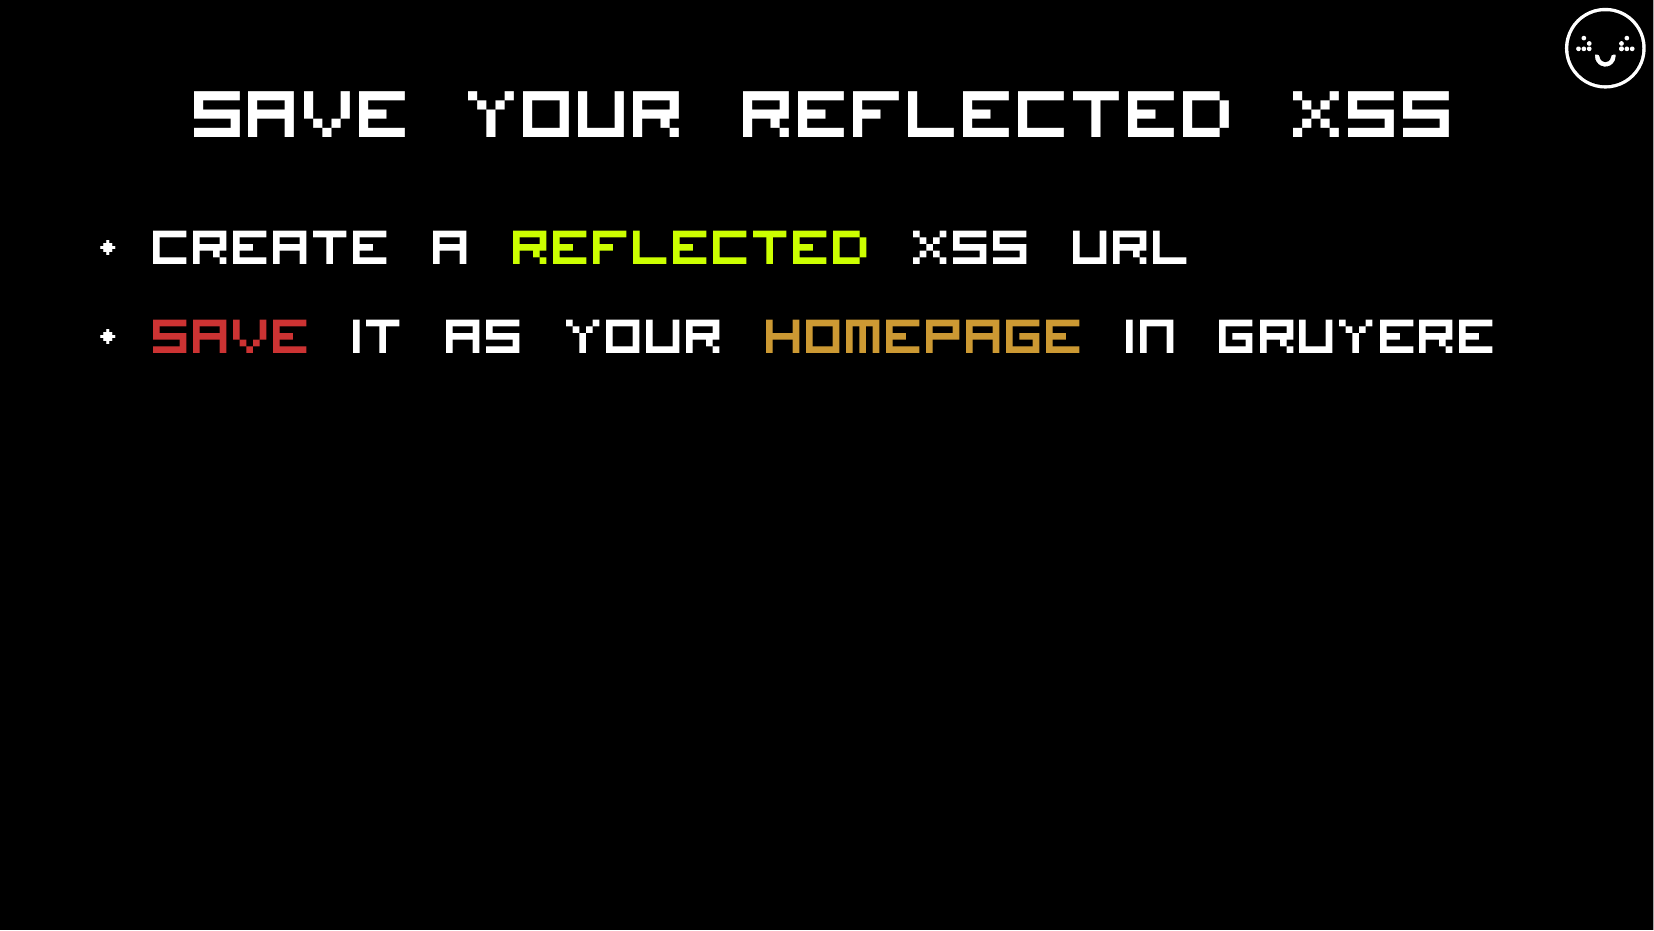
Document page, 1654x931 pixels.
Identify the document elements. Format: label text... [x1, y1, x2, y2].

list Create a reflected xss url save it as your homepage in gruyere [82, 217, 1571, 475]
title Save your reflected xss [82, 37, 1571, 193]
